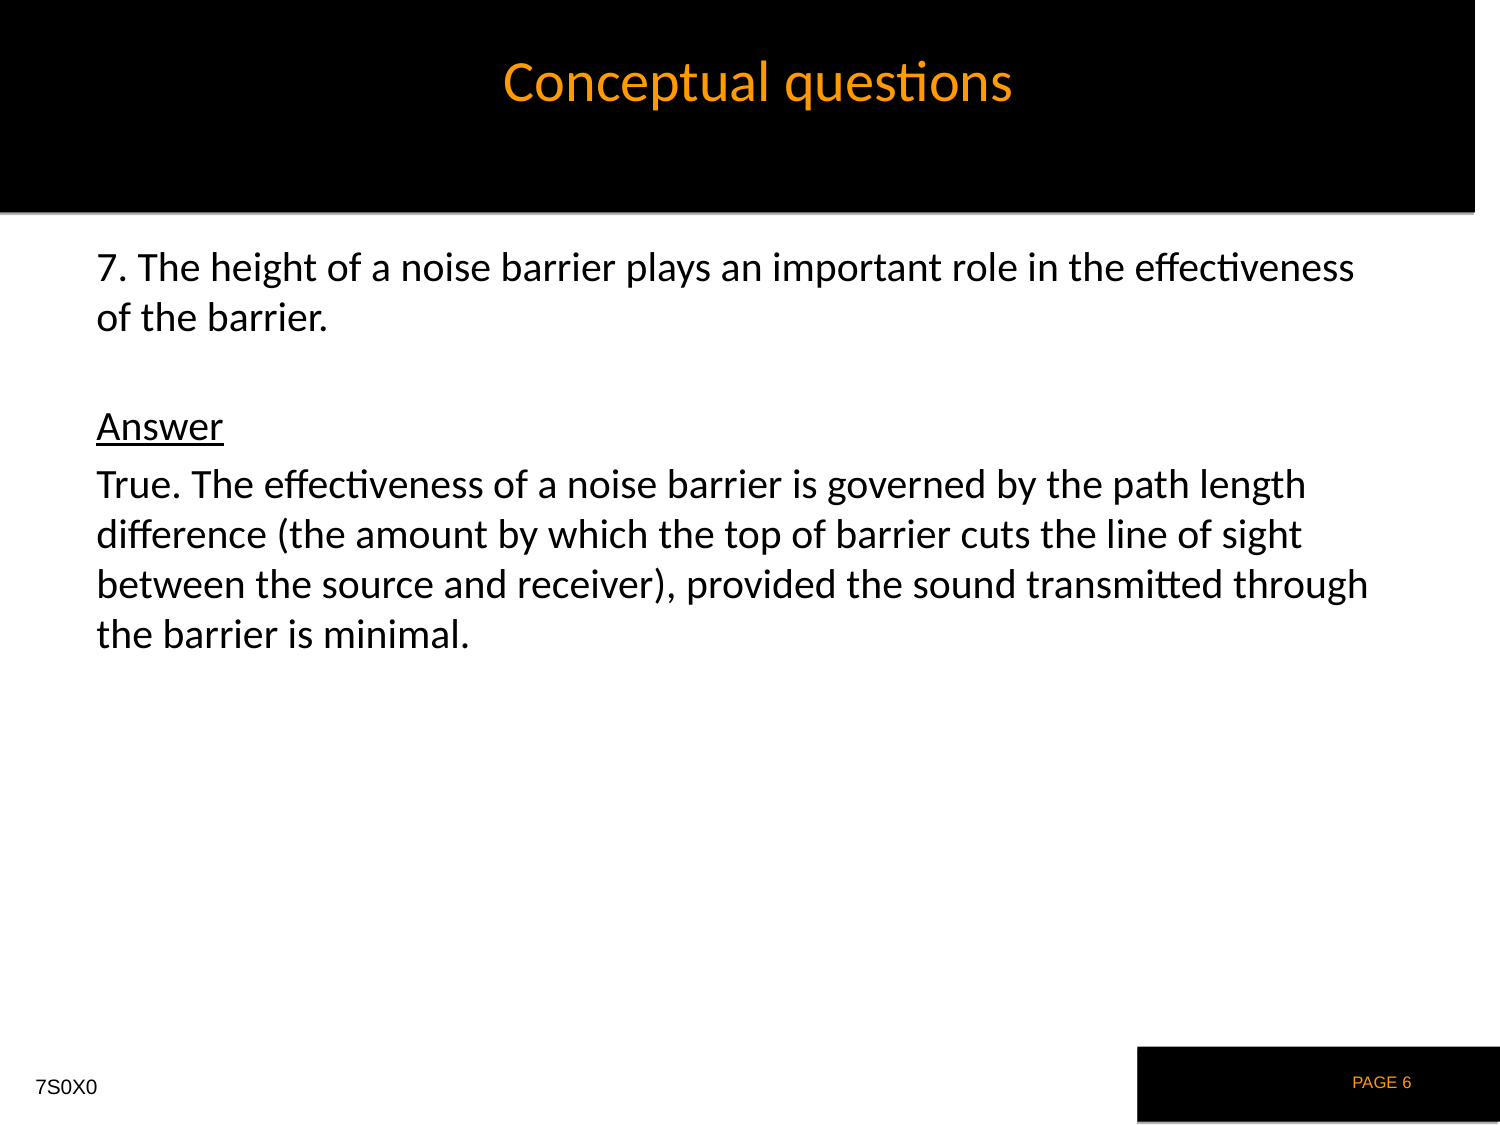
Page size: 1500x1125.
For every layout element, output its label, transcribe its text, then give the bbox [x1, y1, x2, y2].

text_box [0, 0, 1475, 213]
list 7. The height of a noise barrier plays an important role in the effectiveness of the barrier. Answer True. The effectiveness of a noise barrier is governed by the path length difference (the amount by which the top of barrier cuts the line of sight between the source and receiver), provided the sound transmitted through the barrier is minimal. [81, 232, 1394, 736]
text_box [1137, 1046, 1500, 1122]
text_box 7S0X0 [35, 1070, 626, 1102]
text_box PAGE 6 [1352, 1066, 1453, 1098]
title Conceptual questions [100, 35, 1417, 187]
